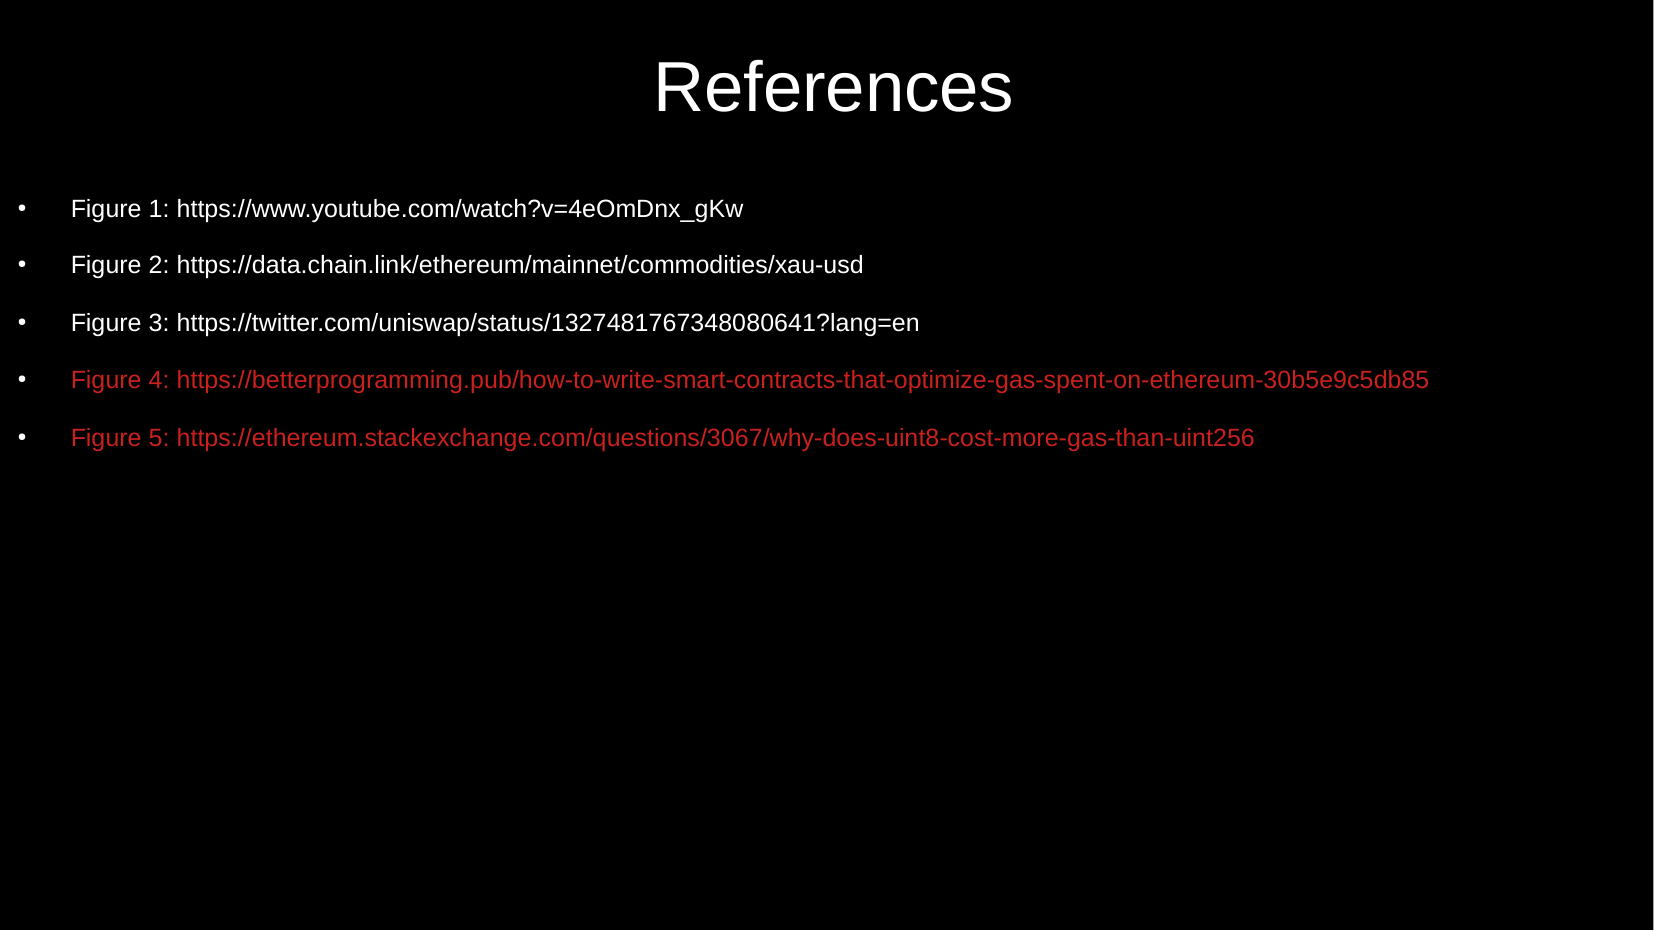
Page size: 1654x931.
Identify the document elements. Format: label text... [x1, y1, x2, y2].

list Figure 1: https://www.youtube.com/watch?v=4eOmDnx_gKw Figure 2: https://data.chain.link/ethereum/mainnet/commodities/xau-usd Figure 3: https://twitter.com/uniswap/status/1327481767348080641?lang=en Figure 4: https://betterprogramming.pub/how-to-write-smart-contracts-that-optimize-gas-spent-on-ethereum-30b5e9c5db85 Figure 5: https://ethereum.stackexchange.com/questions/3067/why-does-uint8-cost-more-gas-than-uint256 [0, 195, 1654, 781]
title References [90, 9, 1579, 166]
